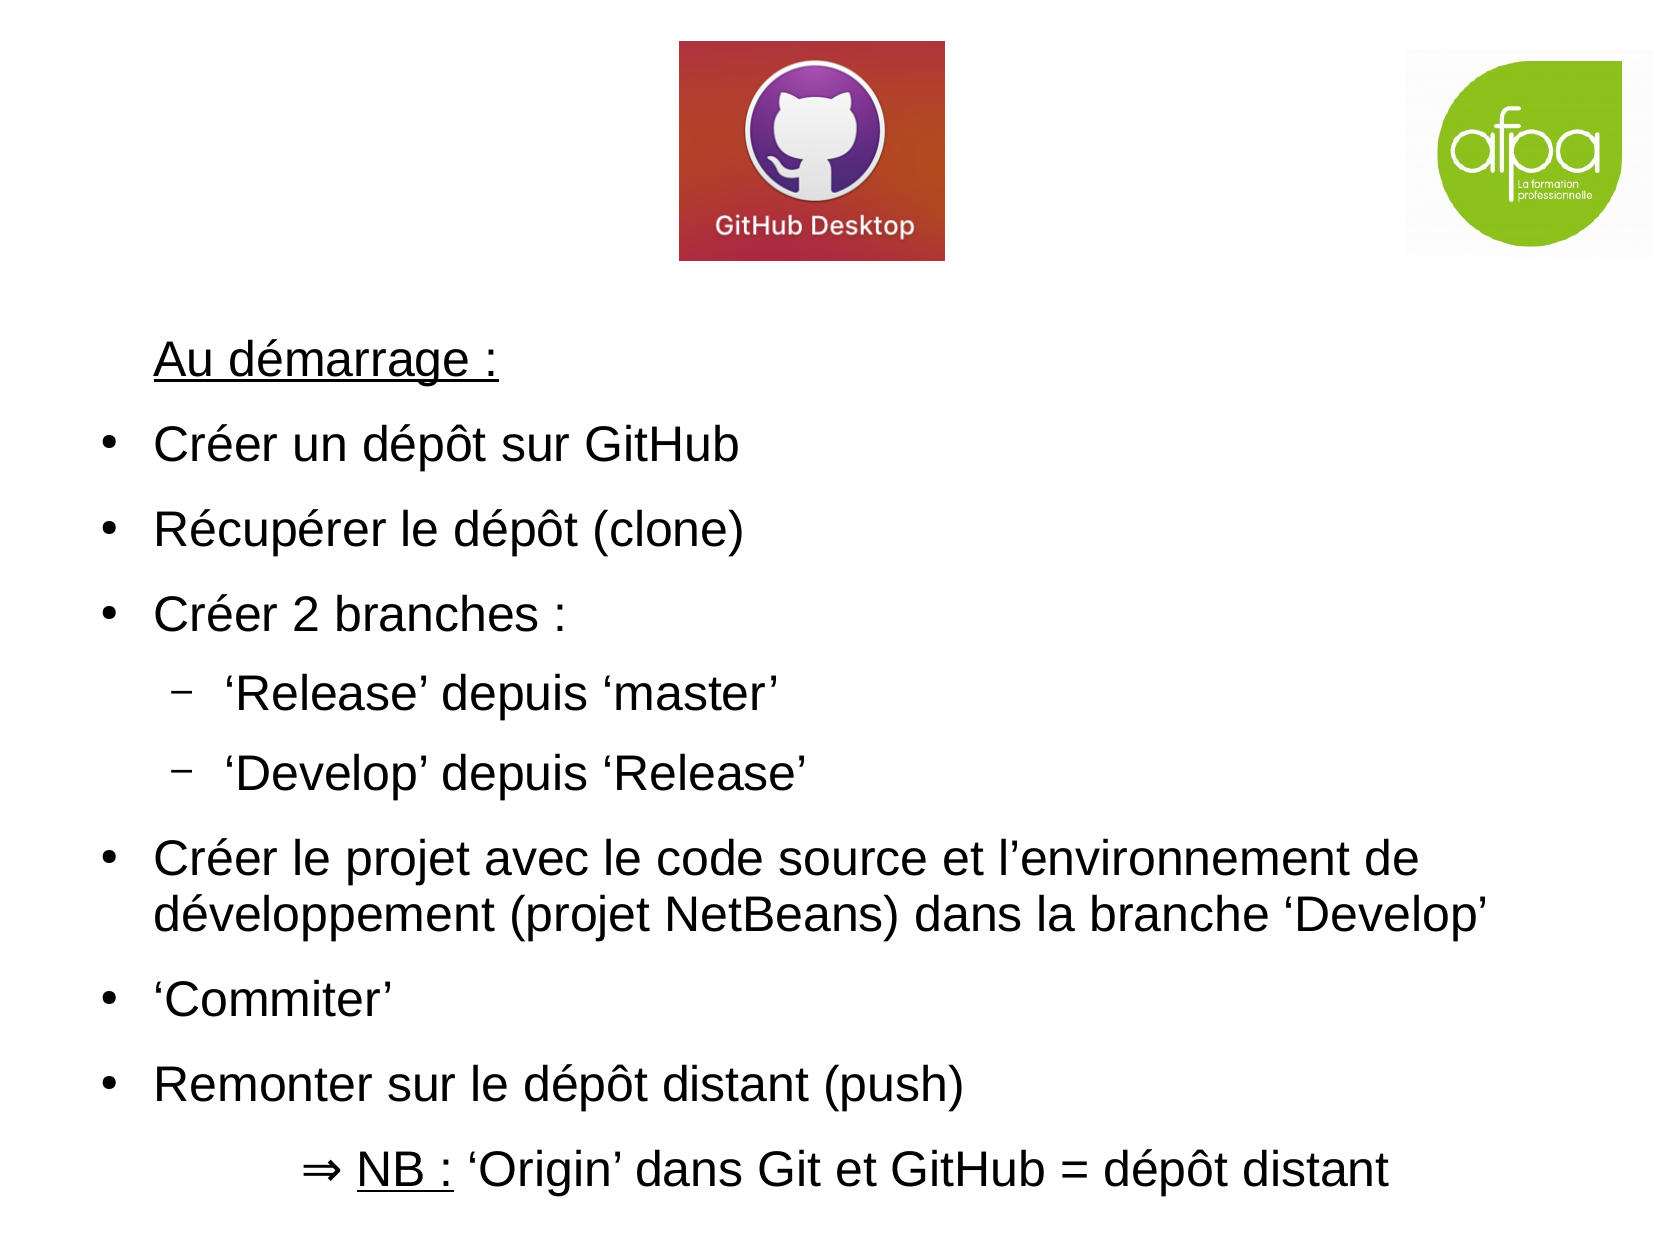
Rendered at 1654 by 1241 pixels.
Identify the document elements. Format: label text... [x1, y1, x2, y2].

picture [1405, 49, 1654, 257]
picture [679, 41, 945, 261]
list Au démarrage : Créer un dépôt sur GitHub Récupérer le dépôt (clone) Créer 2 branches : ‘Release’ depuis ‘master’ ‘Develop’ depuis ‘Release’ Créer le projet avec le code source et l’environnement de développement (projet NetBeans) dans la branche ‘Develop’ ‘Commiter’ Remonter sur le dépôt distant (push) ⇒ NB : ‘Origin’ dans Git et GitHub = dépôt distant [82, 330, 1571, 1182]
